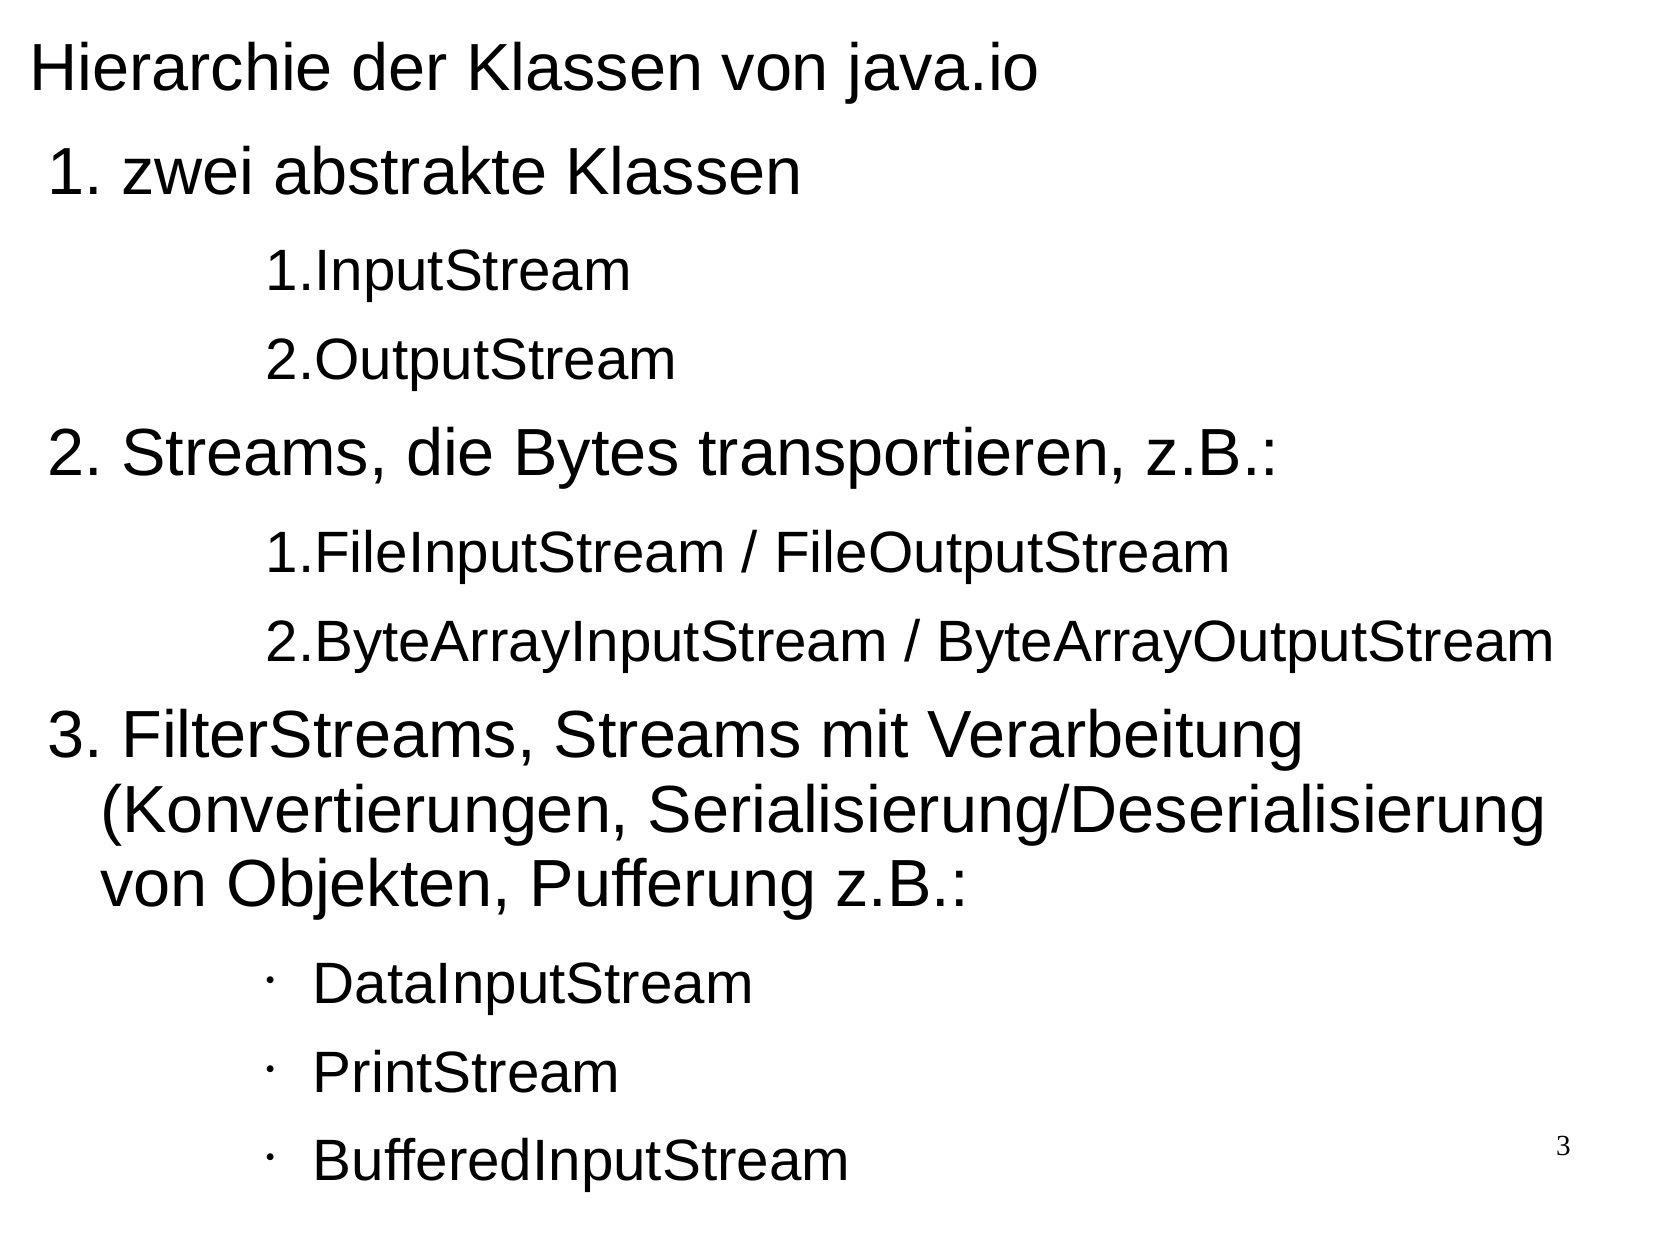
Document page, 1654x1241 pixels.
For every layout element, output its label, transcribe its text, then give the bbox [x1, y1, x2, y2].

list Hierarchie der Klassen von java.io zwei abstrakte Klassen InputStream OutputStream Streams, die Bytes transportieren, z.B.: FileInputStream / FileOutputStream ByteArrayInputStream / ByteArrayOutputStream FilterStreams, Streams mit Verarbeitung (Konvertierungen, Serialisierung/Deserialisierung von Objekten, Pufferung z.B.: DataInputStream PrintStream BufferedInputStream [29, 29, 1654, 1211]
